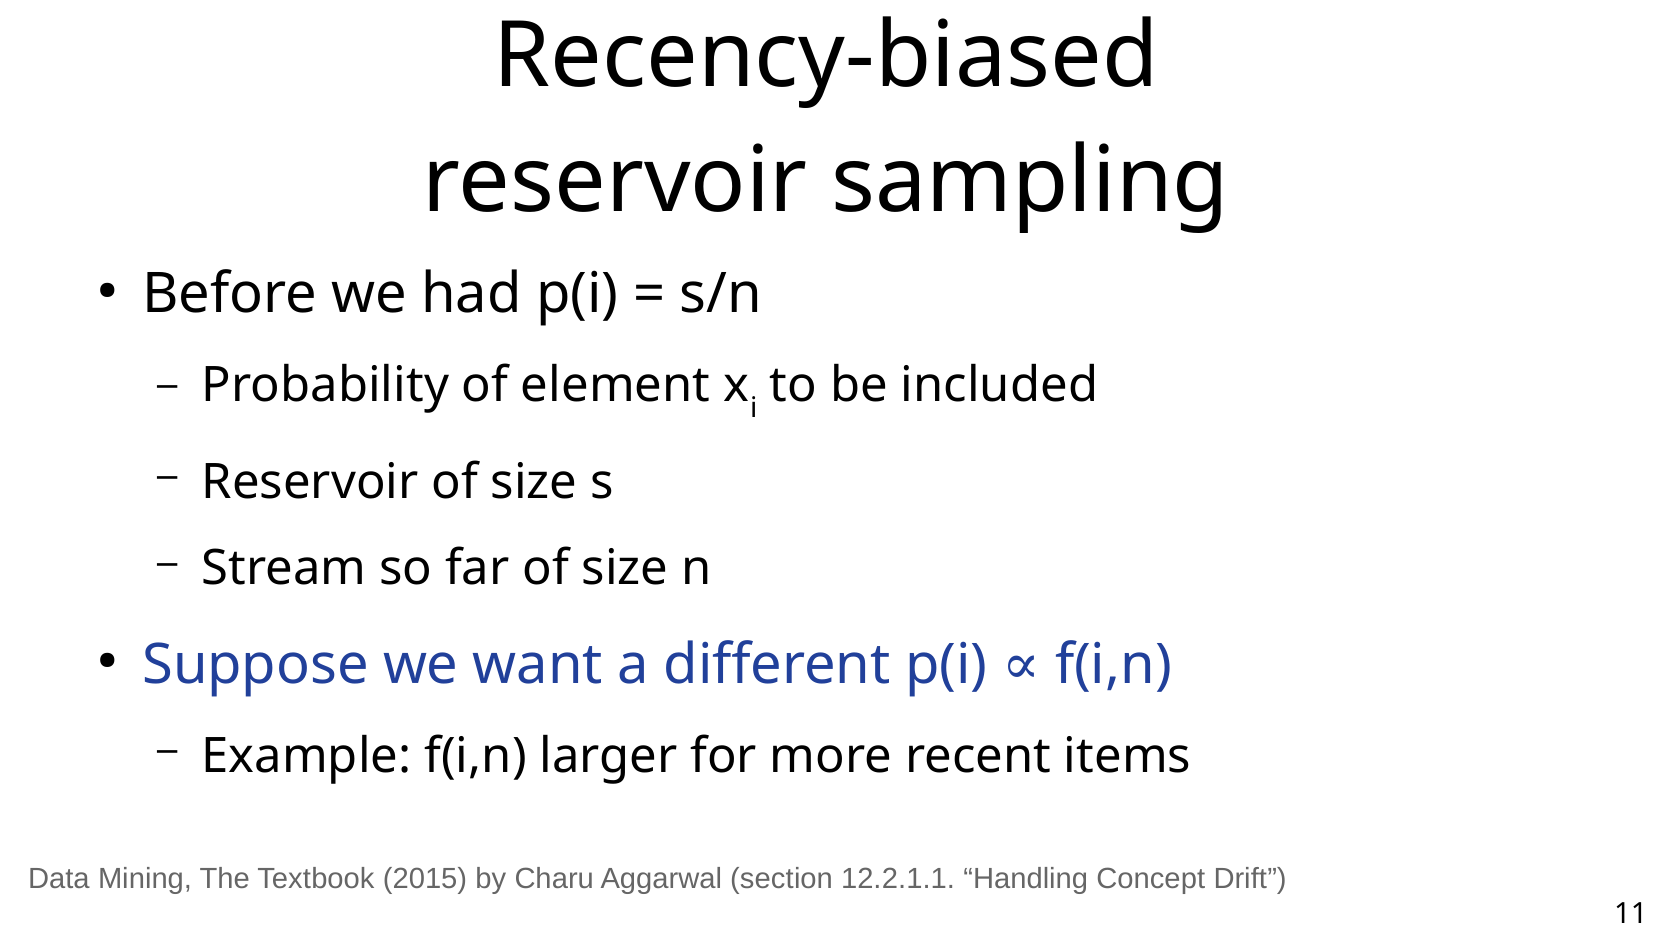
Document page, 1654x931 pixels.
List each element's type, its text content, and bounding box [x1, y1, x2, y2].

title Recency-biased reservoir sampling [82, 1, 1571, 226]
list Before we had p(i) = s/n Probability of element xi to be included Reservoir of size s Stream so far of size n Suppose we want a different p(i) ∝ f(i,n) Example: f(i,n) larger for more recent items [82, 253, 1571, 793]
text_box Data Mining, The Textbook (2015) by Charu Aggarwal (section 12.2.1.1. “Handling Concept Drift”) [13, 854, 1602, 919]
